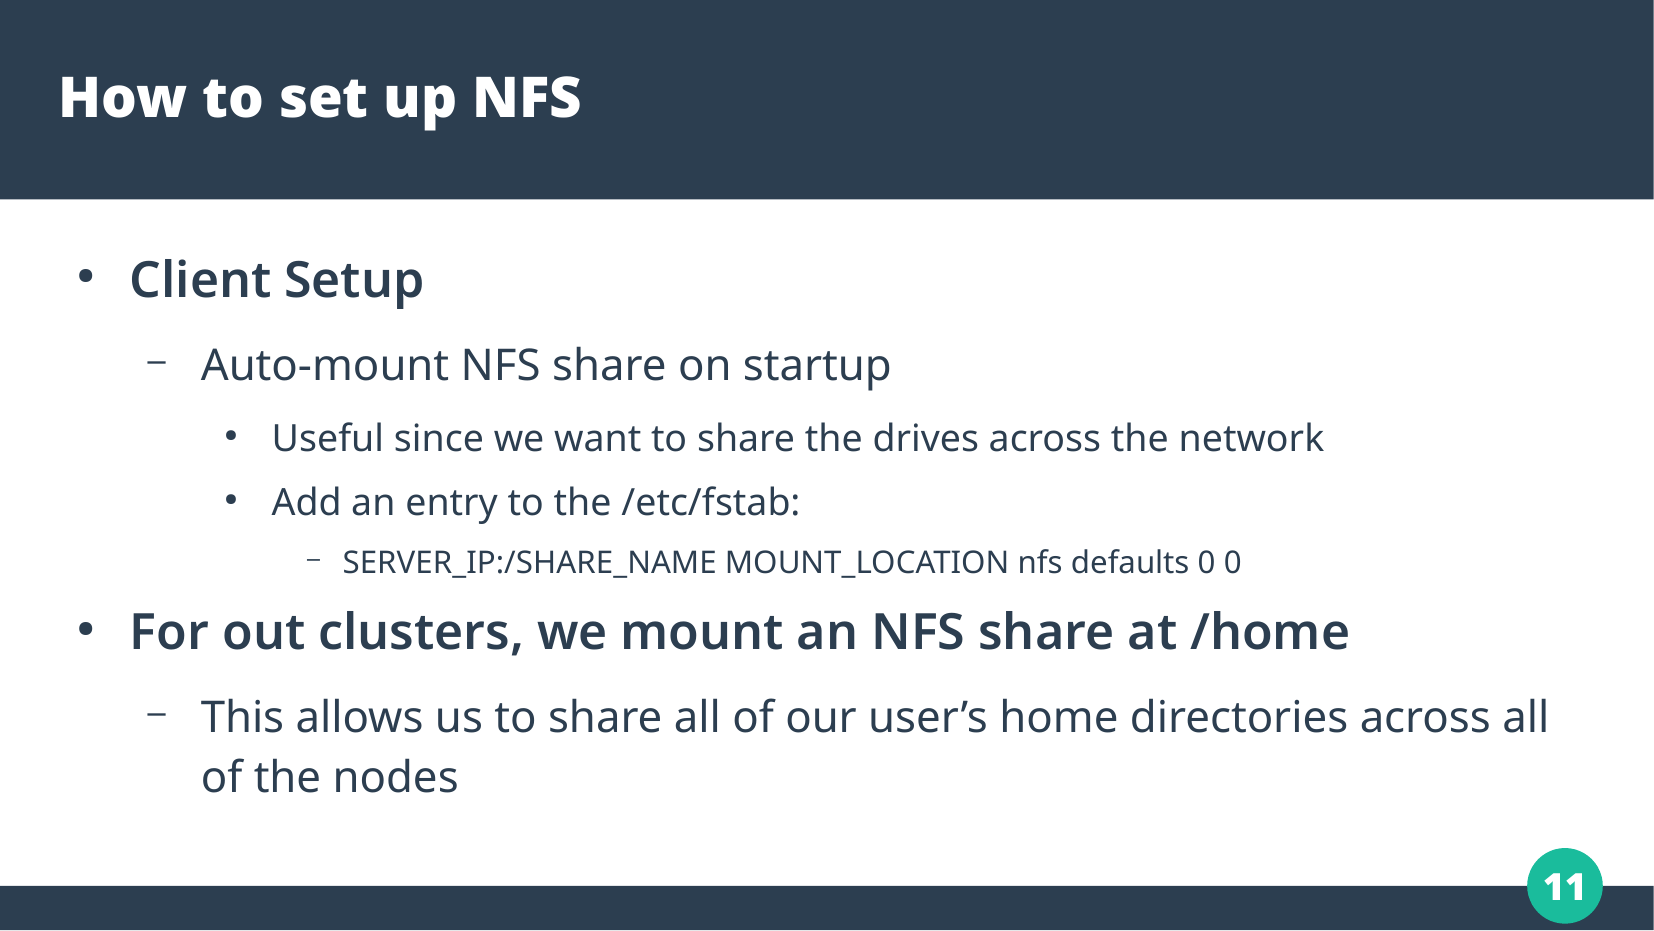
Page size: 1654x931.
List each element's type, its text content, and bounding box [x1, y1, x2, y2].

list Client Setup Auto-mount NFS share on startup Useful since we want to share the drives across the network Add an entry to the /etc/fstab: SERVER_IP:/SHARE_NAME MOUNT_LOCATION nfs defaults 0 0 For out clusters, we mount an NFS share at /home This allows us to share all of our user’s home directories across all of the nodes [59, 243, 1595, 864]
title How to set up NFS [59, 37, 1595, 156]
